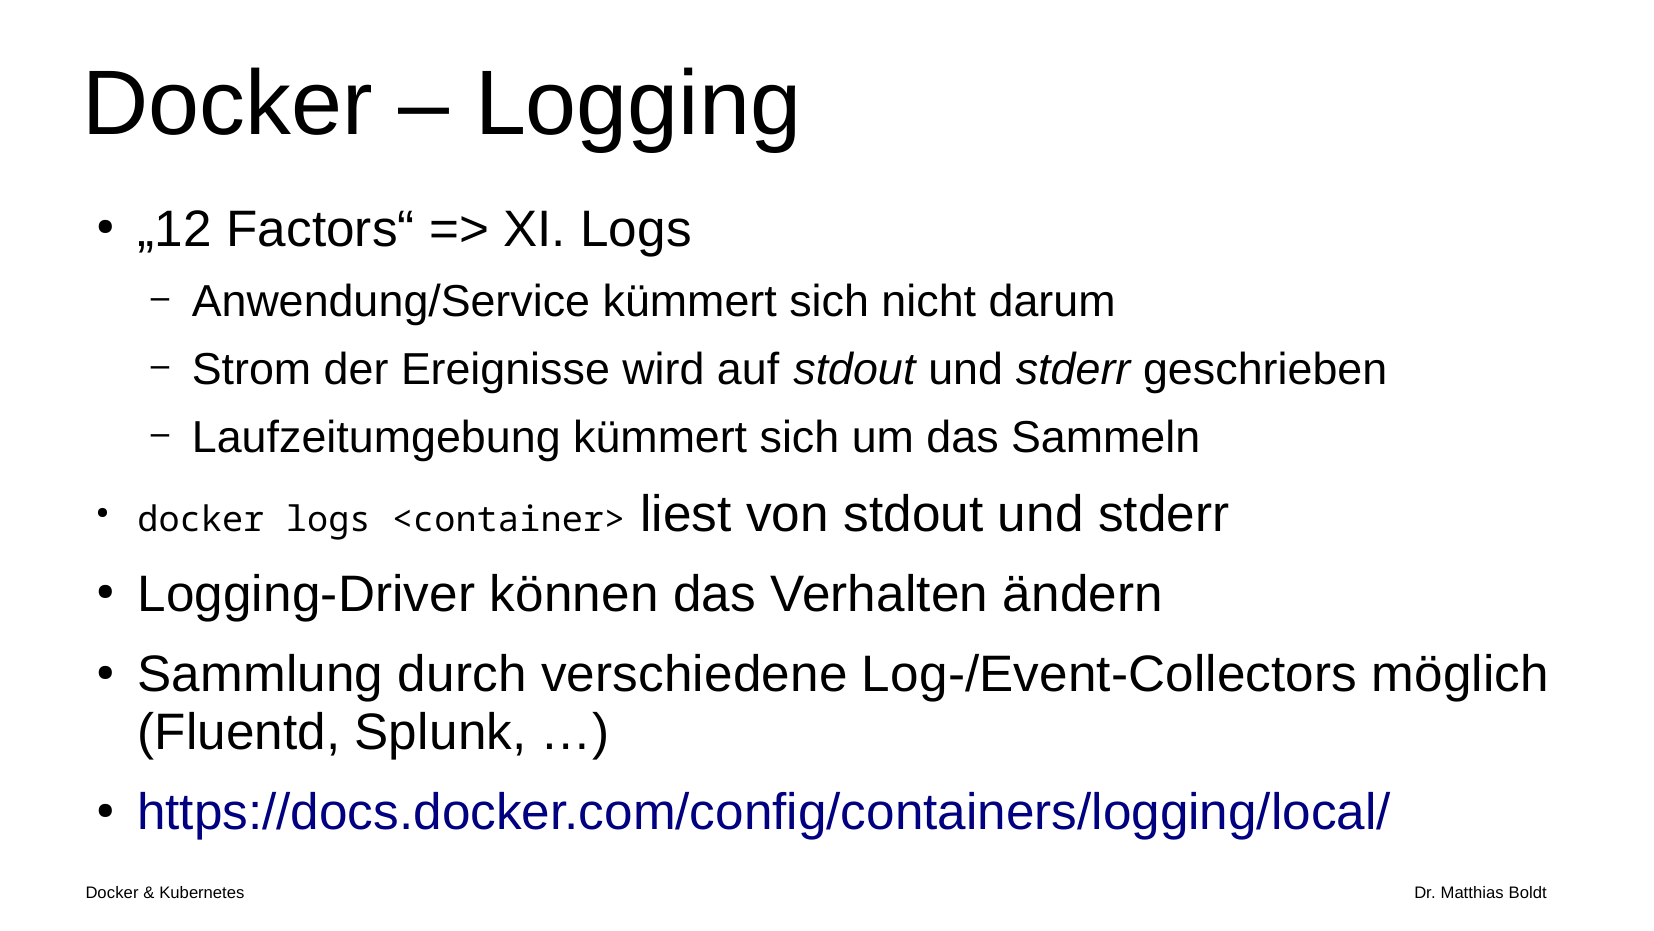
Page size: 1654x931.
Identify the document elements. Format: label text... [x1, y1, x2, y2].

text_box Docker & Kubernetes Dr. Matthias Boldt [70, 875, 1563, 910]
title Docker – Logging [82, 25, 1571, 181]
list „12 Factors“ => XI. Logs Anwendung/Service kümmert sich nicht darum Strom der Ereignisse wird auf stdout und stderr geschrieben Laufzeitumgebung kümmert sich um das Sammeln docker logs <container> liest von stdout und stderr Logging-Driver können das Verhalten ändern Sammlung durch verschiedene Log-/Event-Collectors möglich (Fluentd, Splunk, …) https://docs.docker.com/config/containers/logging/local/ [82, 199, 1571, 845]
